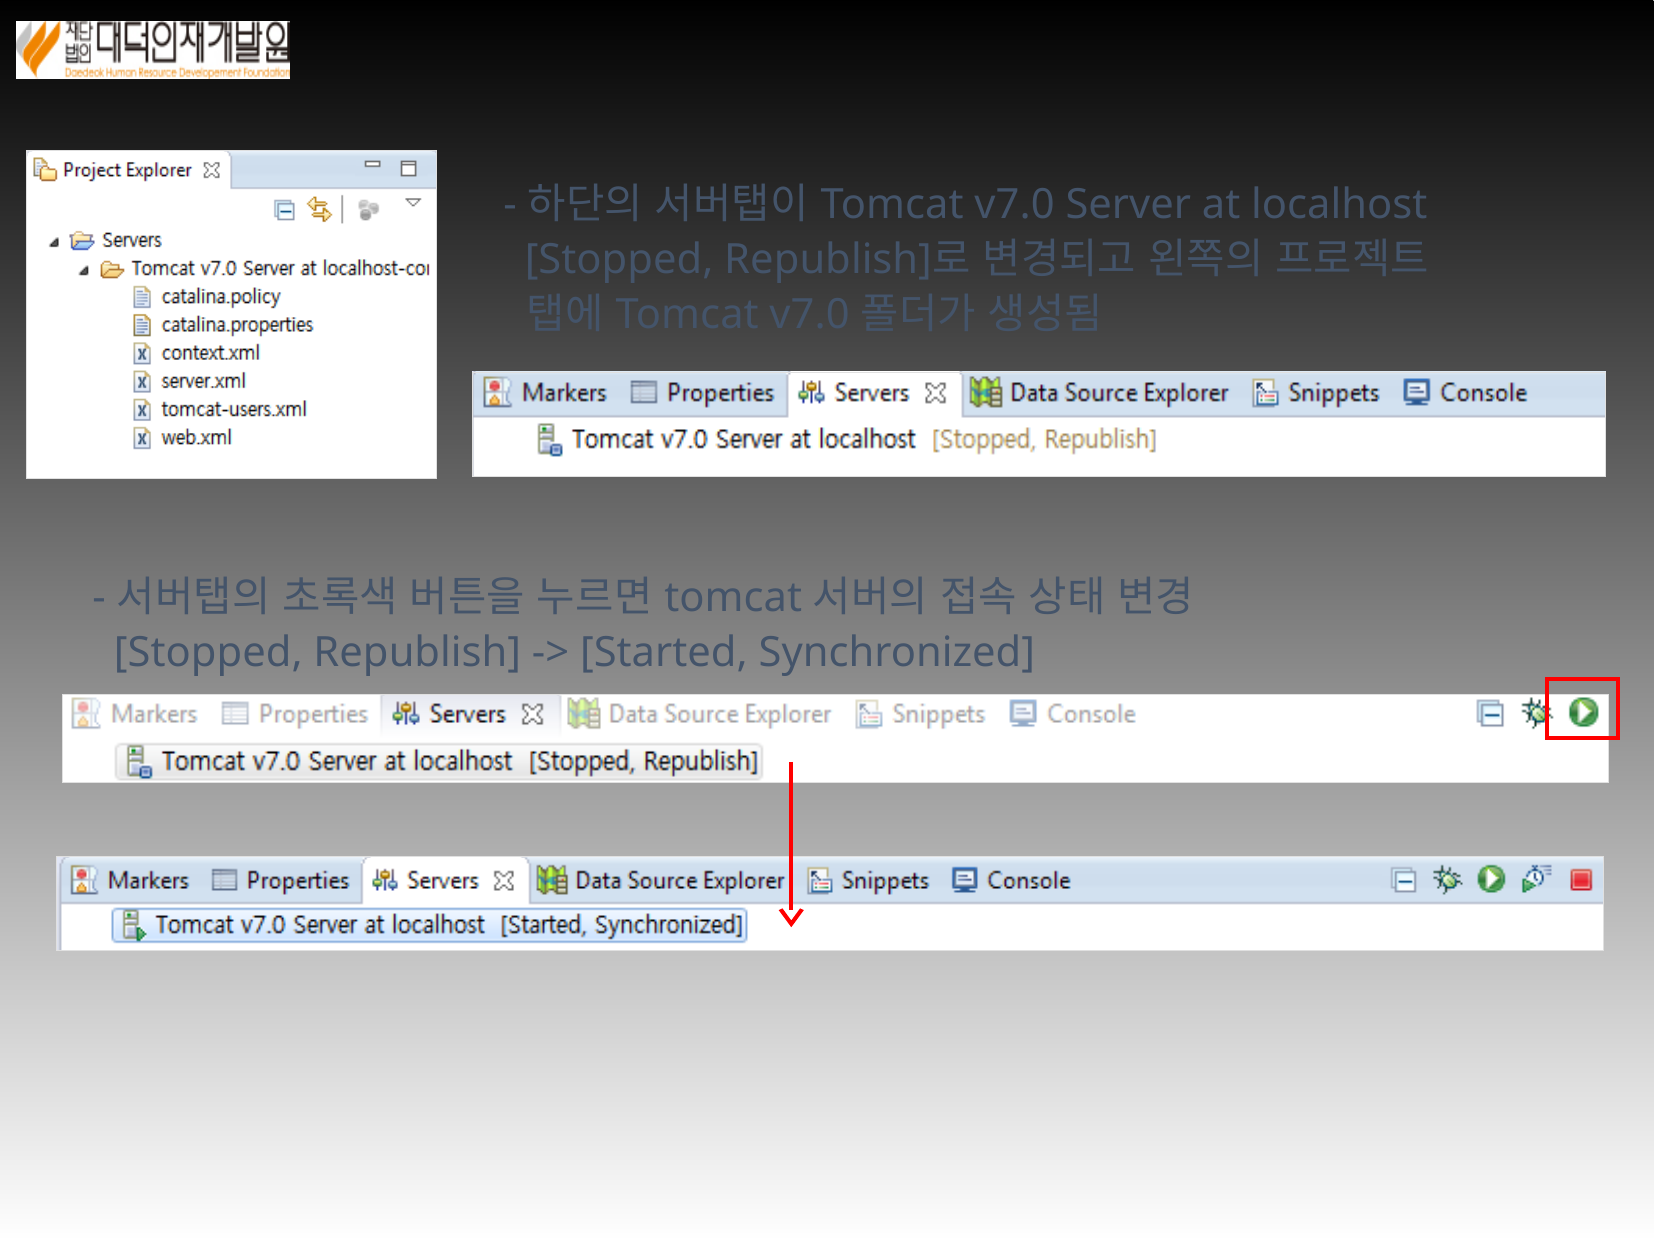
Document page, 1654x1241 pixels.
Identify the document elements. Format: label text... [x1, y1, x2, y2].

text_box - 하단의 서버탭이 Tomcat v7.0 Server at localhost [Stopped, Republish]로 변경되고 왼쪽의 프로젝트 탭에 Tomcat v7.0 폴더가 생성됨 [437, 164, 1512, 290]
text_box - 서버탭의 초록색 버튼을 누르면 tomcat 서버의 접속 상태 변경 [Stopped, Republish] -> [Started, Synchronized] [23, 557, 1264, 683]
picture [16, 21, 290, 79]
picture [1549, 694, 1609, 736]
picture [472, 371, 1606, 477]
picture [62, 694, 1609, 783]
picture [26, 150, 437, 479]
picture [56, 856, 1604, 951]
